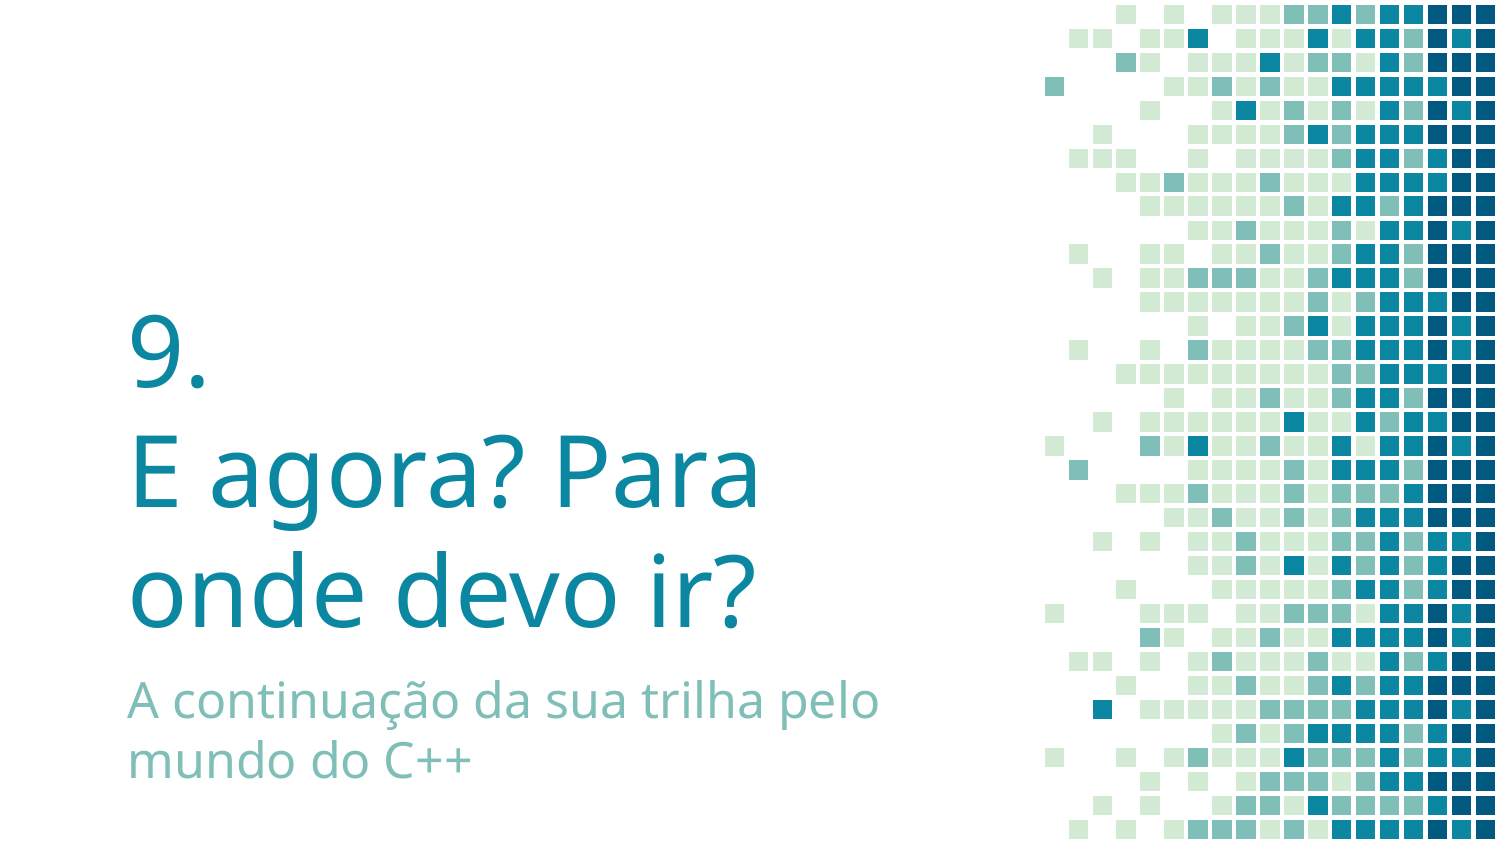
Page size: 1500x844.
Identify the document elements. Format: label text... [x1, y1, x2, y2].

title 9. E agora? Para onde devo ir? [112, 472, 977, 653]
subtitle A continuação da sua trilha pelo mundo do C++ [112, 653, 977, 783]
